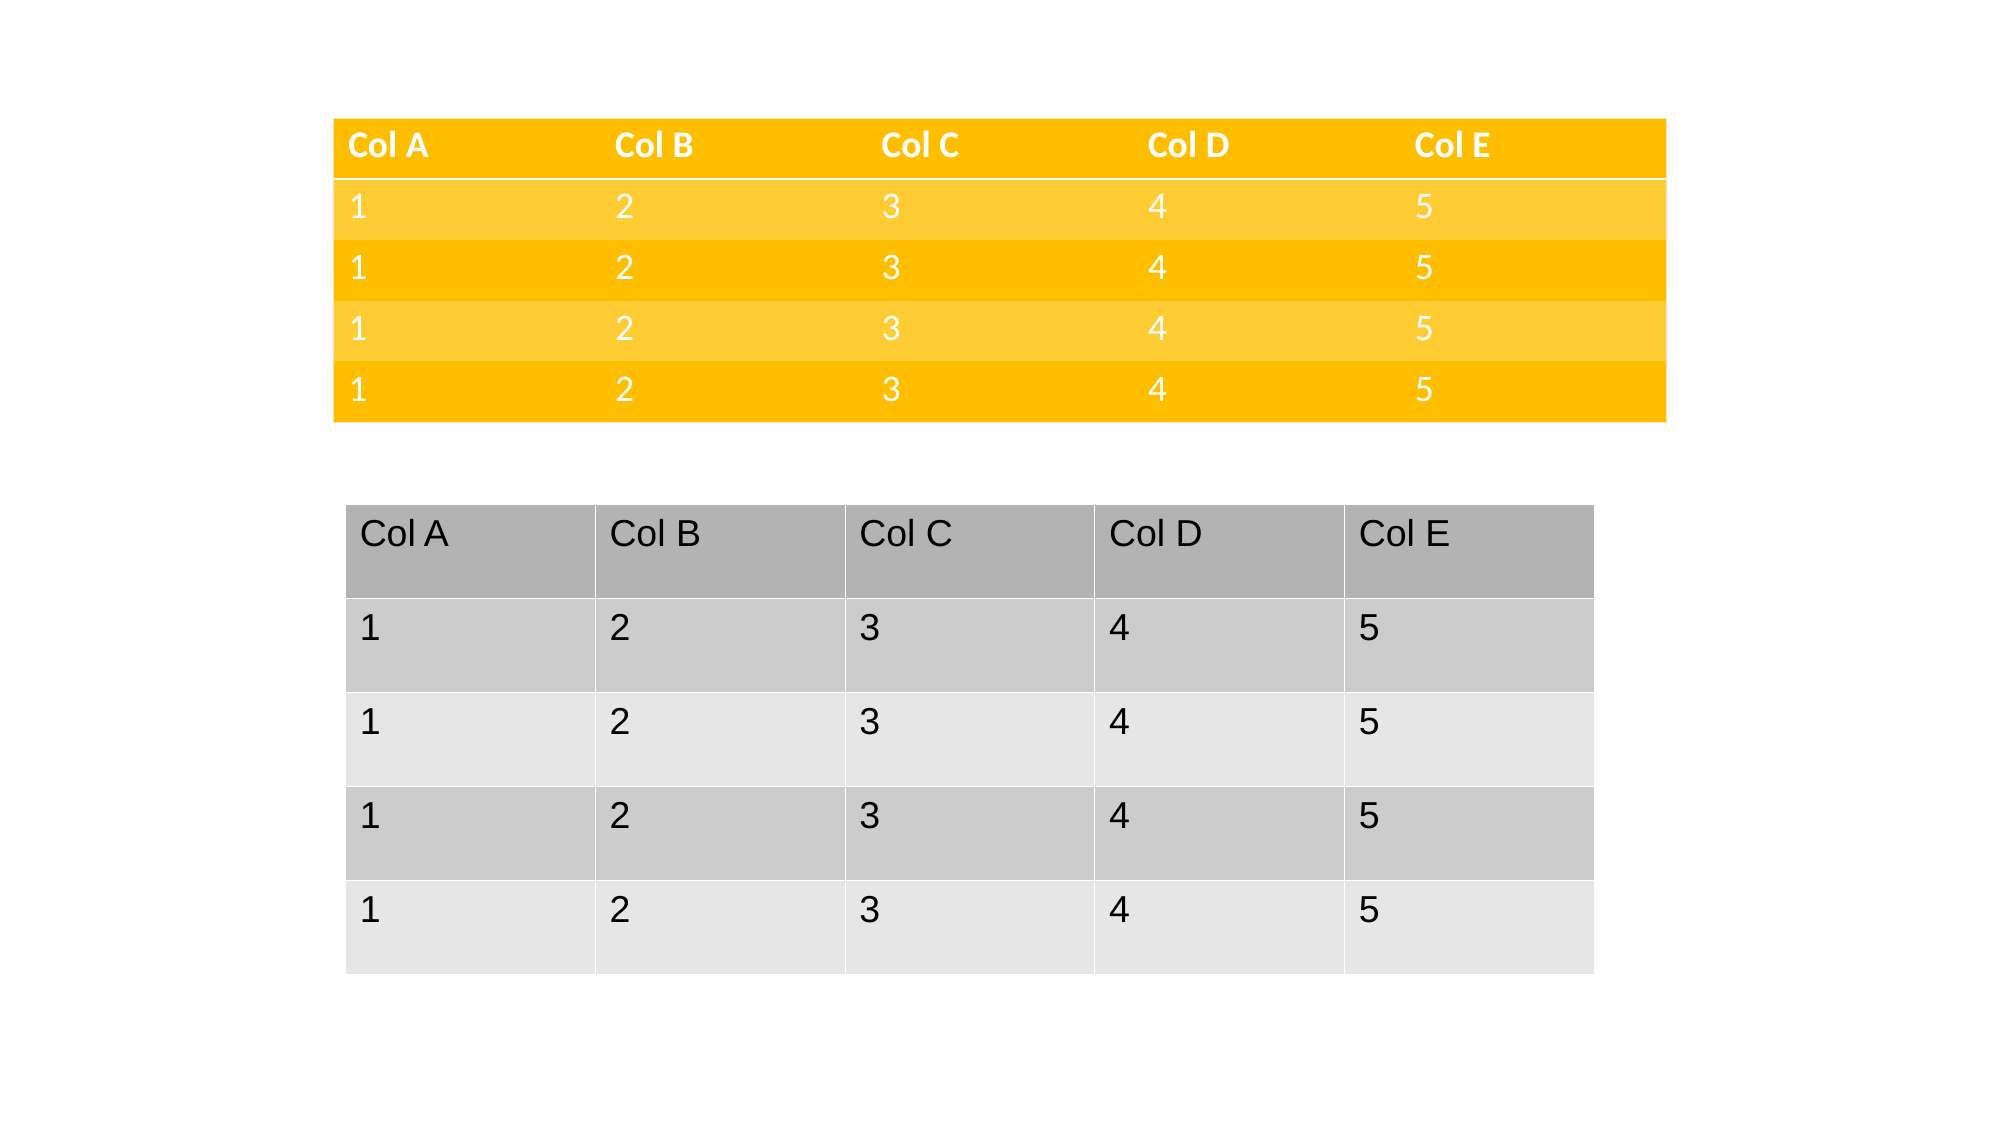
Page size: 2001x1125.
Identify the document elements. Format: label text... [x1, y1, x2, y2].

table_cell 5 [1400, 301, 1666, 361]
table_cell 3 [867, 180, 1133, 240]
table_header Col A [334, 119, 600, 178]
table_cell 1 [334, 301, 600, 361]
table_cell 3 [846, 599, 1094, 692]
table_cell 1 [346, 693, 595, 786]
table_cell 1 [334, 361, 600, 422]
table_cell 5 [1345, 693, 1594, 786]
table_header Col E [1400, 119, 1666, 178]
table_cell 1 [334, 180, 600, 240]
table_cell 1 [334, 240, 600, 301]
table_cell 5 [1345, 881, 1594, 974]
table_header Col B [600, 119, 867, 178]
table_cell 5 [1345, 599, 1594, 692]
table_header Col D [1133, 119, 1400, 178]
table_cell 5 [1400, 361, 1666, 422]
table_header Col C [846, 505, 1094, 598]
table_cell 2 [596, 881, 845, 974]
table_header Col B [596, 505, 845, 598]
table_cell 4 [1133, 180, 1400, 240]
table_cell 5 [1345, 787, 1594, 880]
table_cell 2 [600, 361, 867, 422]
table_header Col D [1095, 505, 1344, 598]
table_cell 3 [846, 787, 1094, 880]
table_cell 3 [846, 881, 1094, 974]
table_cell 1 [346, 881, 595, 974]
table_cell 3 [867, 301, 1133, 361]
table_header Col A [346, 505, 595, 598]
table_cell 3 [867, 240, 1133, 301]
table_cell 4 [1095, 599, 1344, 692]
table_cell 2 [596, 693, 845, 786]
table_cell 1 [346, 787, 595, 880]
table_cell 3 [867, 361, 1133, 422]
table_cell 3 [846, 693, 1094, 786]
table_cell 4 [1133, 361, 1400, 422]
table_cell 1 [346, 599, 595, 692]
table_cell 4 [1133, 240, 1400, 301]
table_cell 2 [596, 787, 845, 880]
table_cell 2 [600, 240, 867, 301]
table_cell 2 [596, 599, 845, 692]
table_header Col C [867, 119, 1133, 178]
table_cell 4 [1095, 787, 1344, 880]
table_cell 4 [1095, 693, 1344, 786]
table_cell 4 [1133, 301, 1400, 361]
table_cell 5 [1400, 240, 1666, 301]
table_cell 4 [1095, 881, 1344, 974]
table_header Col E [1345, 505, 1594, 598]
table_cell 5 [1400, 180, 1666, 240]
table_cell 2 [600, 180, 867, 240]
table_cell 2 [600, 301, 867, 361]
